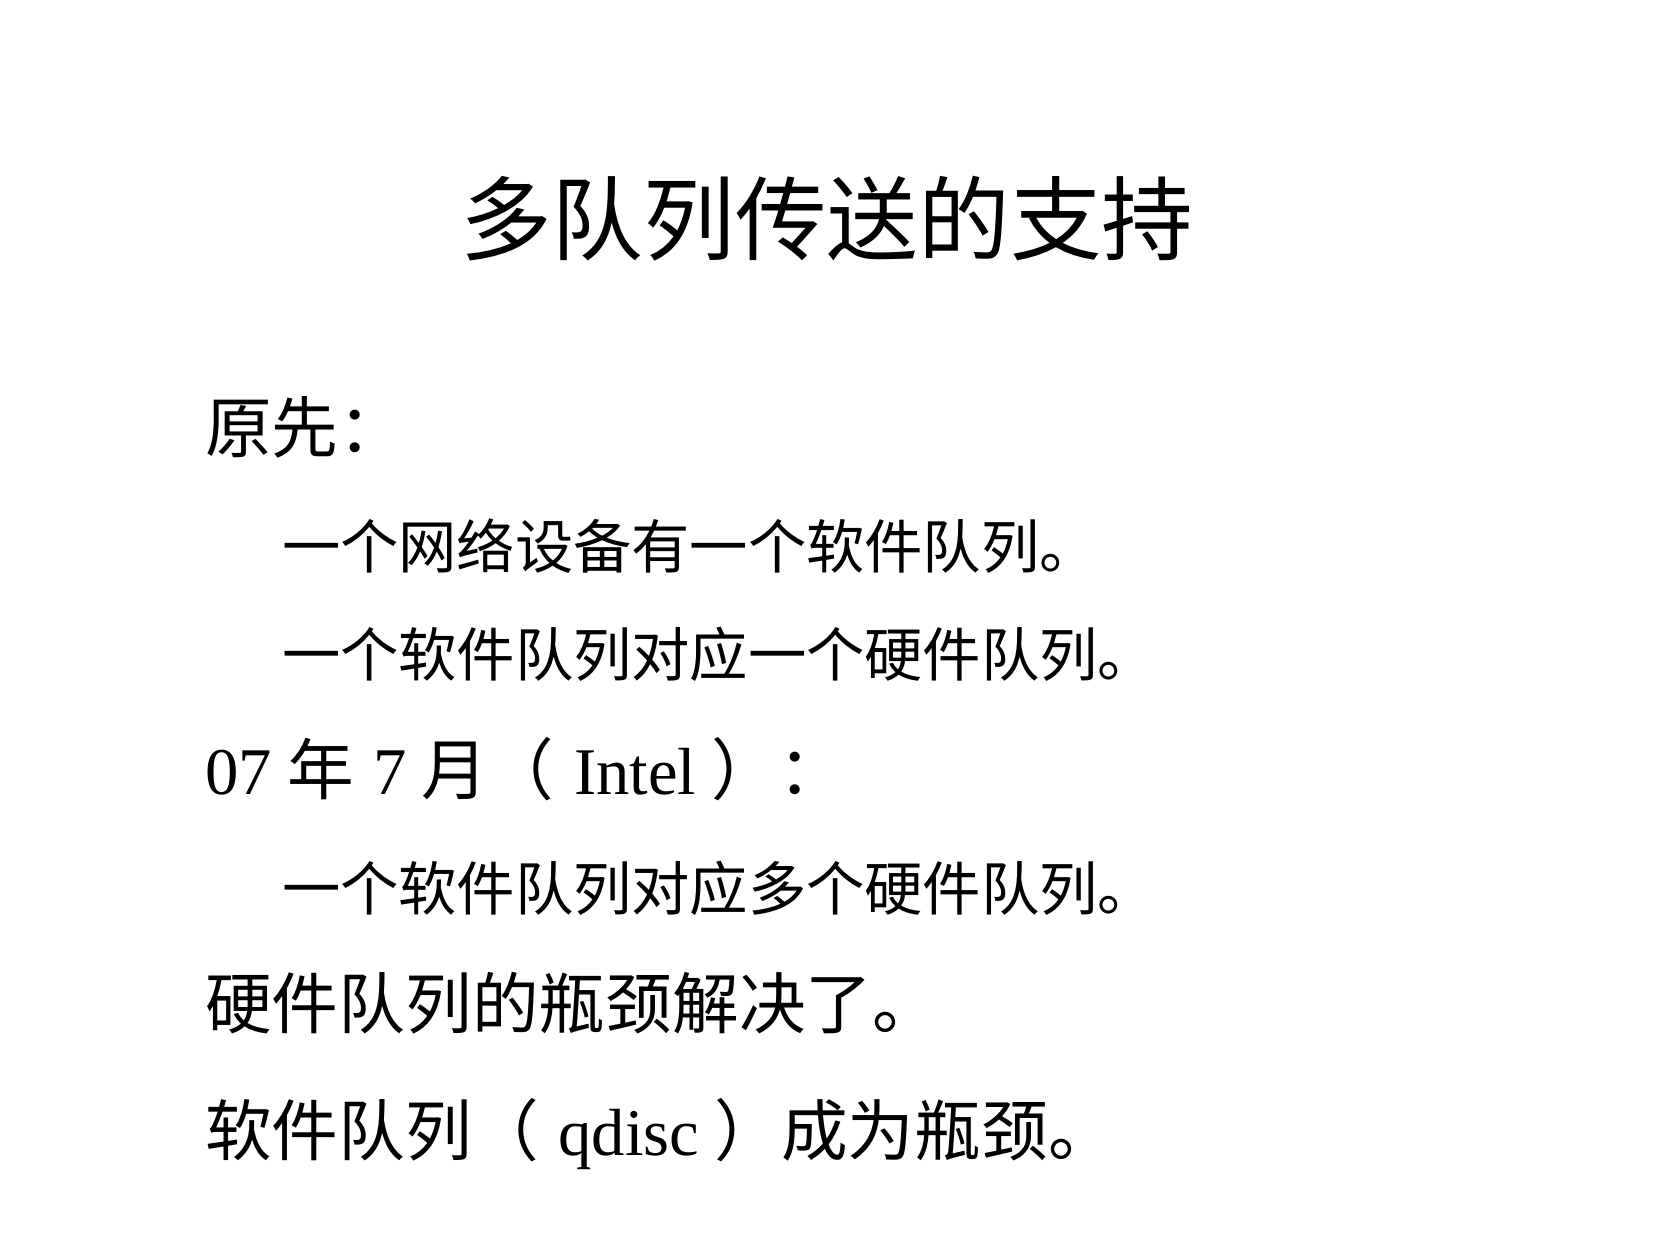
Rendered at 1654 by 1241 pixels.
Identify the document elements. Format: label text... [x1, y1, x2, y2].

title 多队列传送的支持 [121, 102, 1534, 325]
list 原先： 一个网络设备有一个软件队列。 一个软件队列对应一个硬件队列。 07年7月（Intel）： 一个软件队列对应多个硬件队列。 硬件队列的瓶颈解决了。 软件队列（qdisc）成为瓶颈。 [187, 375, 1571, 1113]
